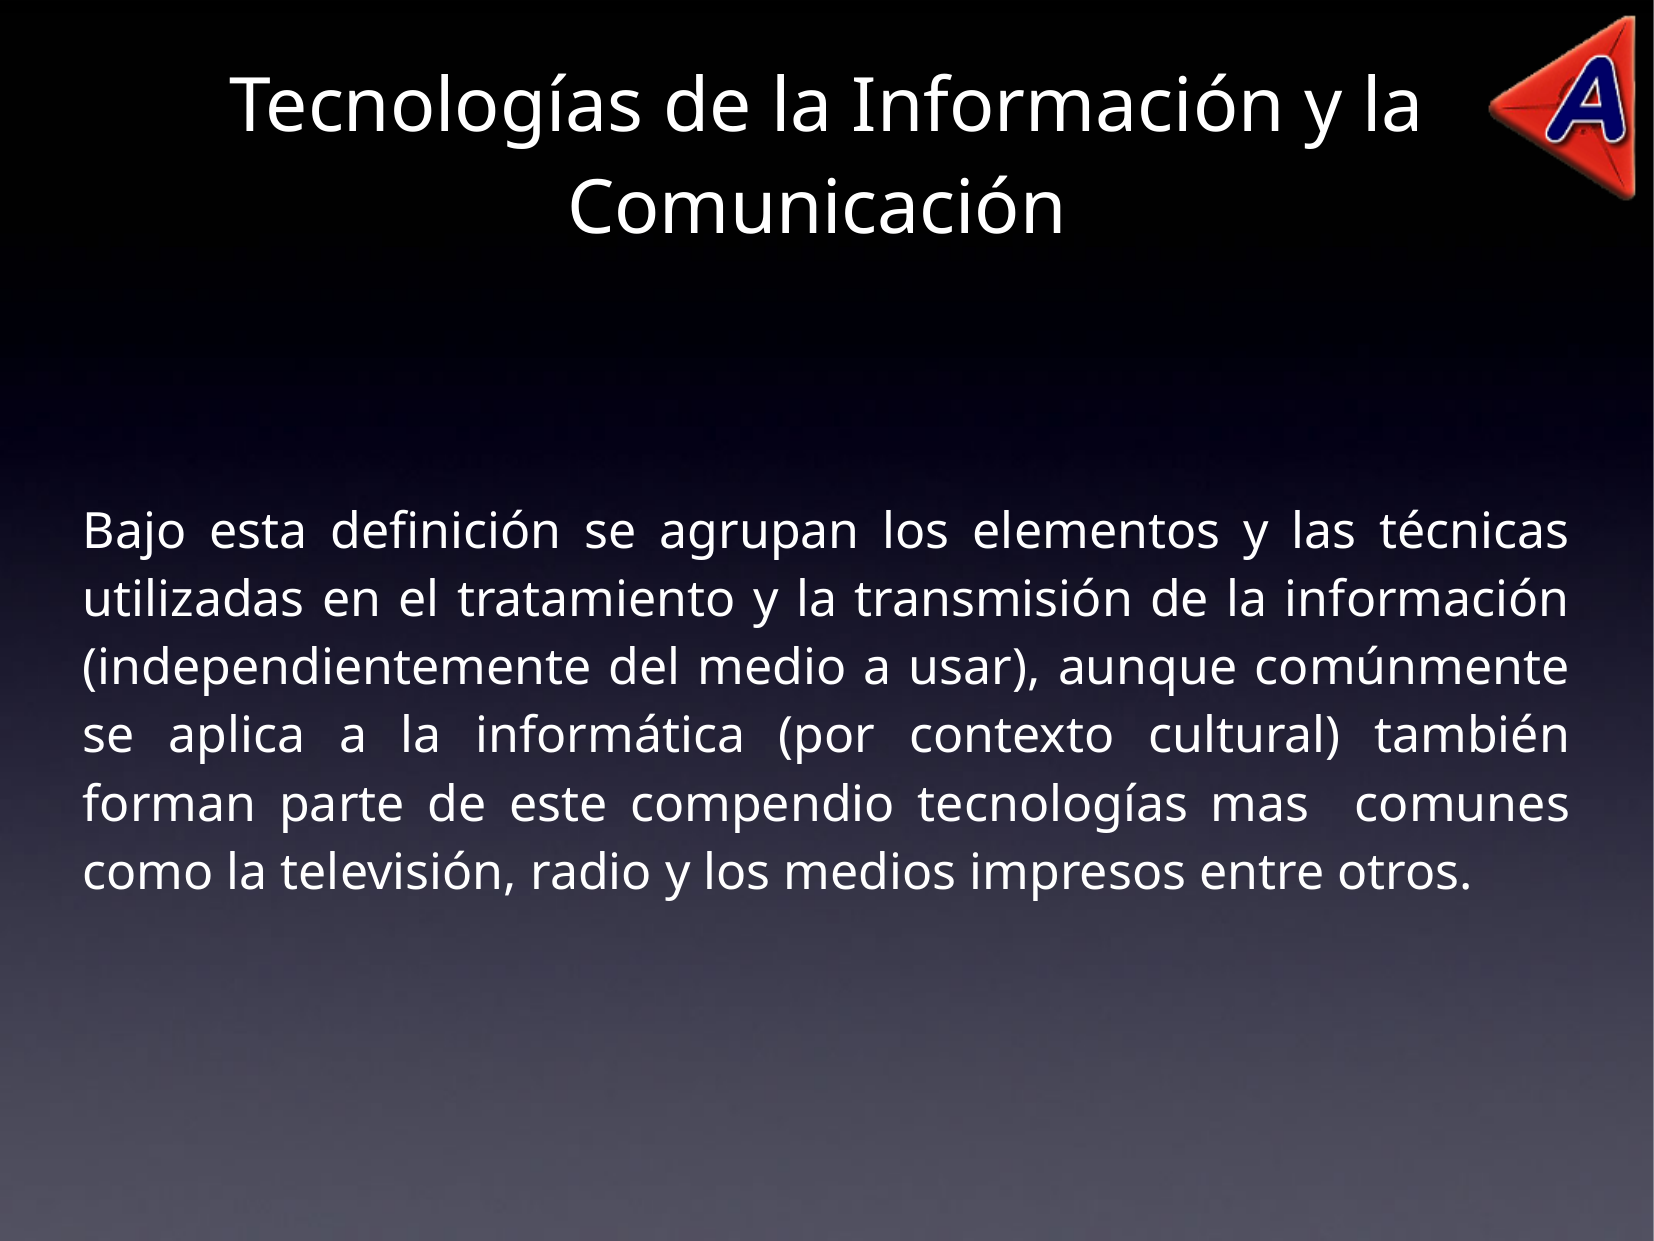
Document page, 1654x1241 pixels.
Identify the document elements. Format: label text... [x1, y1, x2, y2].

picture [0, 0, 1654, 1241]
subtitle Bajo esta definición se agrupan los elementos y las técnicas utilizadas en el tratamiento y la transmisión de la información (independientemente del medio a usar), aunque comúnmente se aplica a la informática (por contexto cultural) también forman parte de este compendio tecnologías mas comunes como la televisión, radio y los medios impresos entre otros. [82, 290, 1571, 1109]
title Tecnologías de la Información y la Comunicación [82, 56, 1571, 250]
